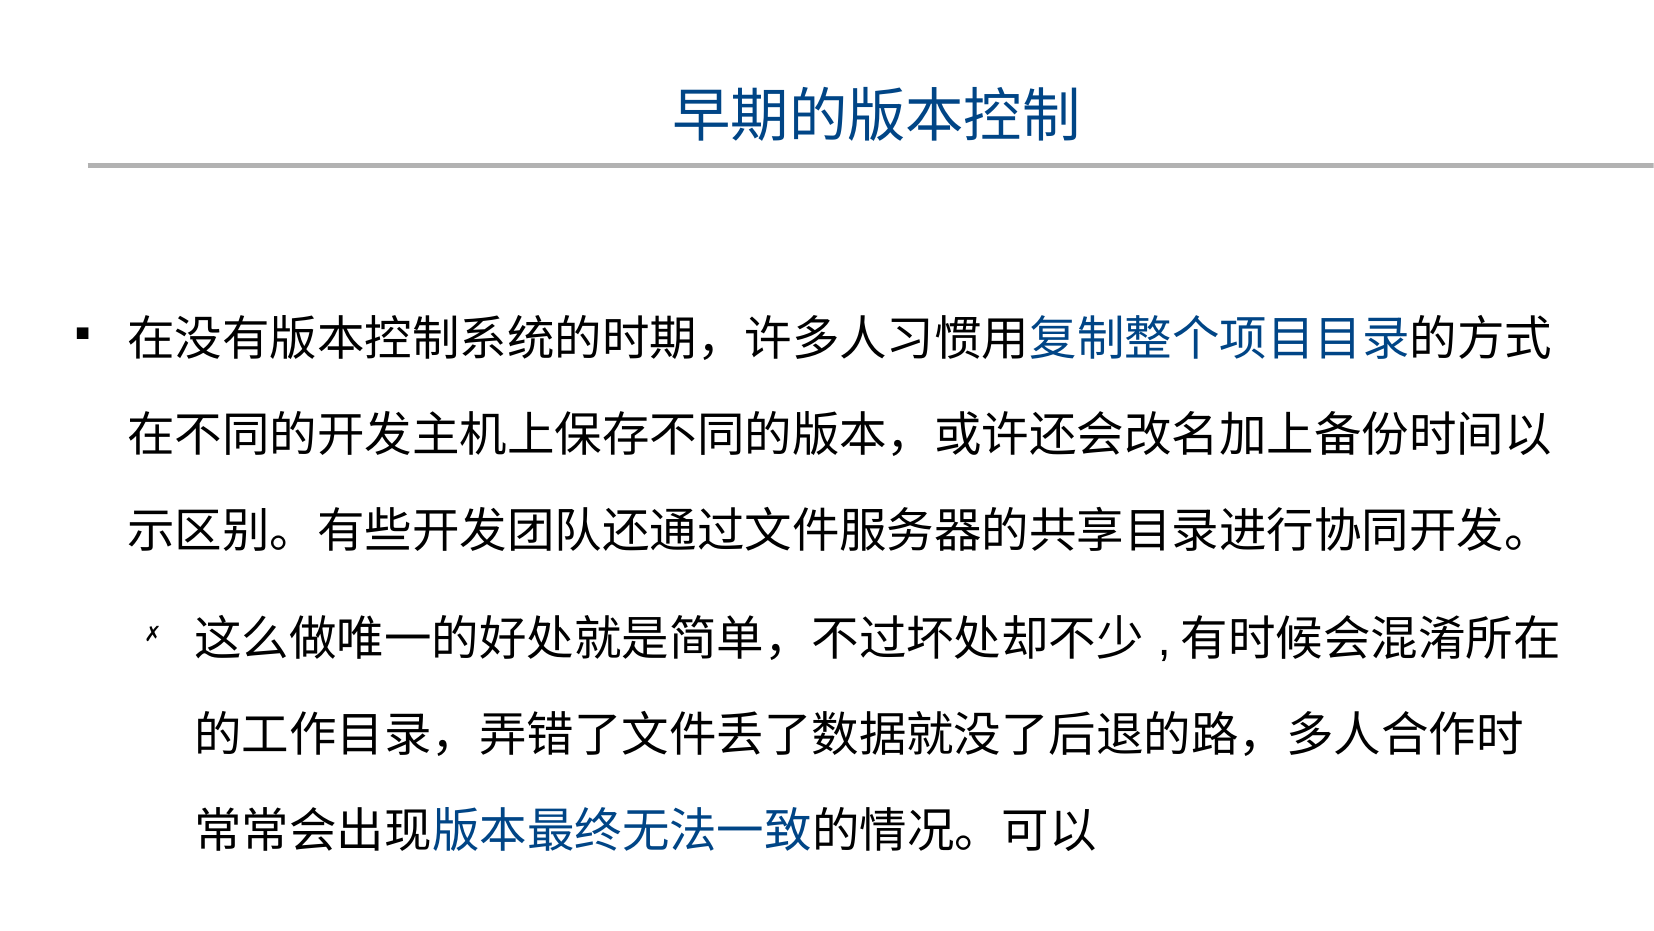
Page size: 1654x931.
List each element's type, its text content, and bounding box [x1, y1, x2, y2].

list 在没有版本控制系统的时期，许多人习惯用复制整个项目目录的方式在不同的开发主机上保存不同的版本，或许还会改名加上备份时间以示区别。有些开发团队还通过文件服务器的共享目录进行协同开发。 这么做唯一的好处就是简单，不过坏处却不少,有时候会混淆所在的工作目录，弄错了文件丢了数据就没了后退的路，多人合作时常常会出现版本最终无法一致的情况。可以 [60, 272, 1565, 886]
title 早期的版本控制 [87, 61, 1654, 162]
